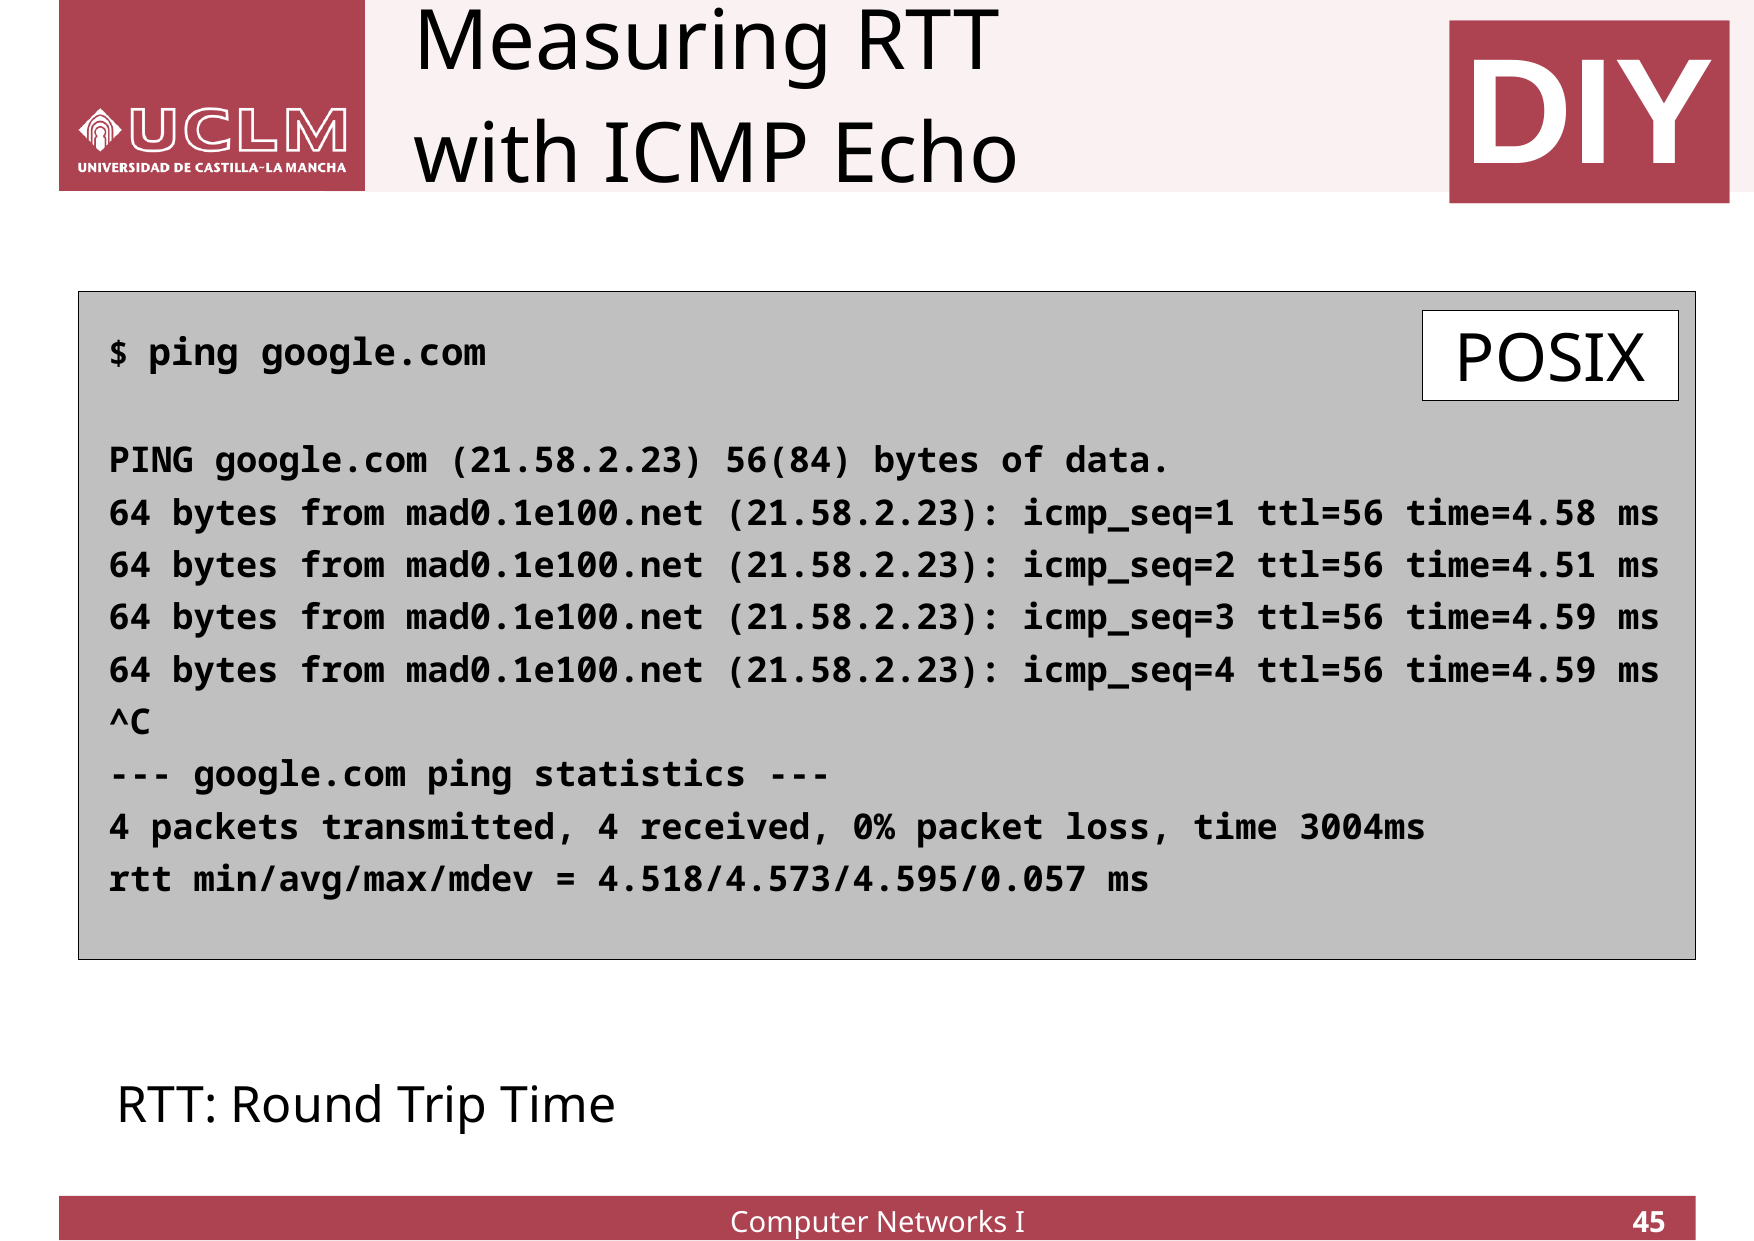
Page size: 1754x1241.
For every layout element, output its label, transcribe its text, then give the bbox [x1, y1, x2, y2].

list POSIX [1422, 310, 1679, 401]
list RTT: Round Trip Time [116, 1068, 770, 1142]
text_box DIY [1449, 20, 1730, 204]
picture [59, 0, 365, 191]
title Measuring RTT with ICMP Echo [413, 0, 1667, 198]
text_box $ ping google.com PING google.com (21.58.2.23) 56(84) bytes of data. 64 bytes from mad0.1e100.net (21.58.2.23): icmp_seq=1 ttl=56 time=4.58 ms 64 bytes from mad0.1e100.net (21.58.2.23): icmp_seq=2 ttl=56 time=4.51 ms 64 bytes from mad0.1e100.net (21.58.2.23): icmp_seq=3 ttl=56 time=4.59 ms 64 bytes from mad0.1e100.net (21.58.2.23): icmp_seq=4 ttl=56 time=4.59 ms ^C --- google.com ping statistics --- 4 packets transmitted, 4 received, 0% packet loss, time 3004ms rtt min/avg/max/mdev = 4.518/4.573/4.595/0.057 ms [78, 291, 1696, 960]
